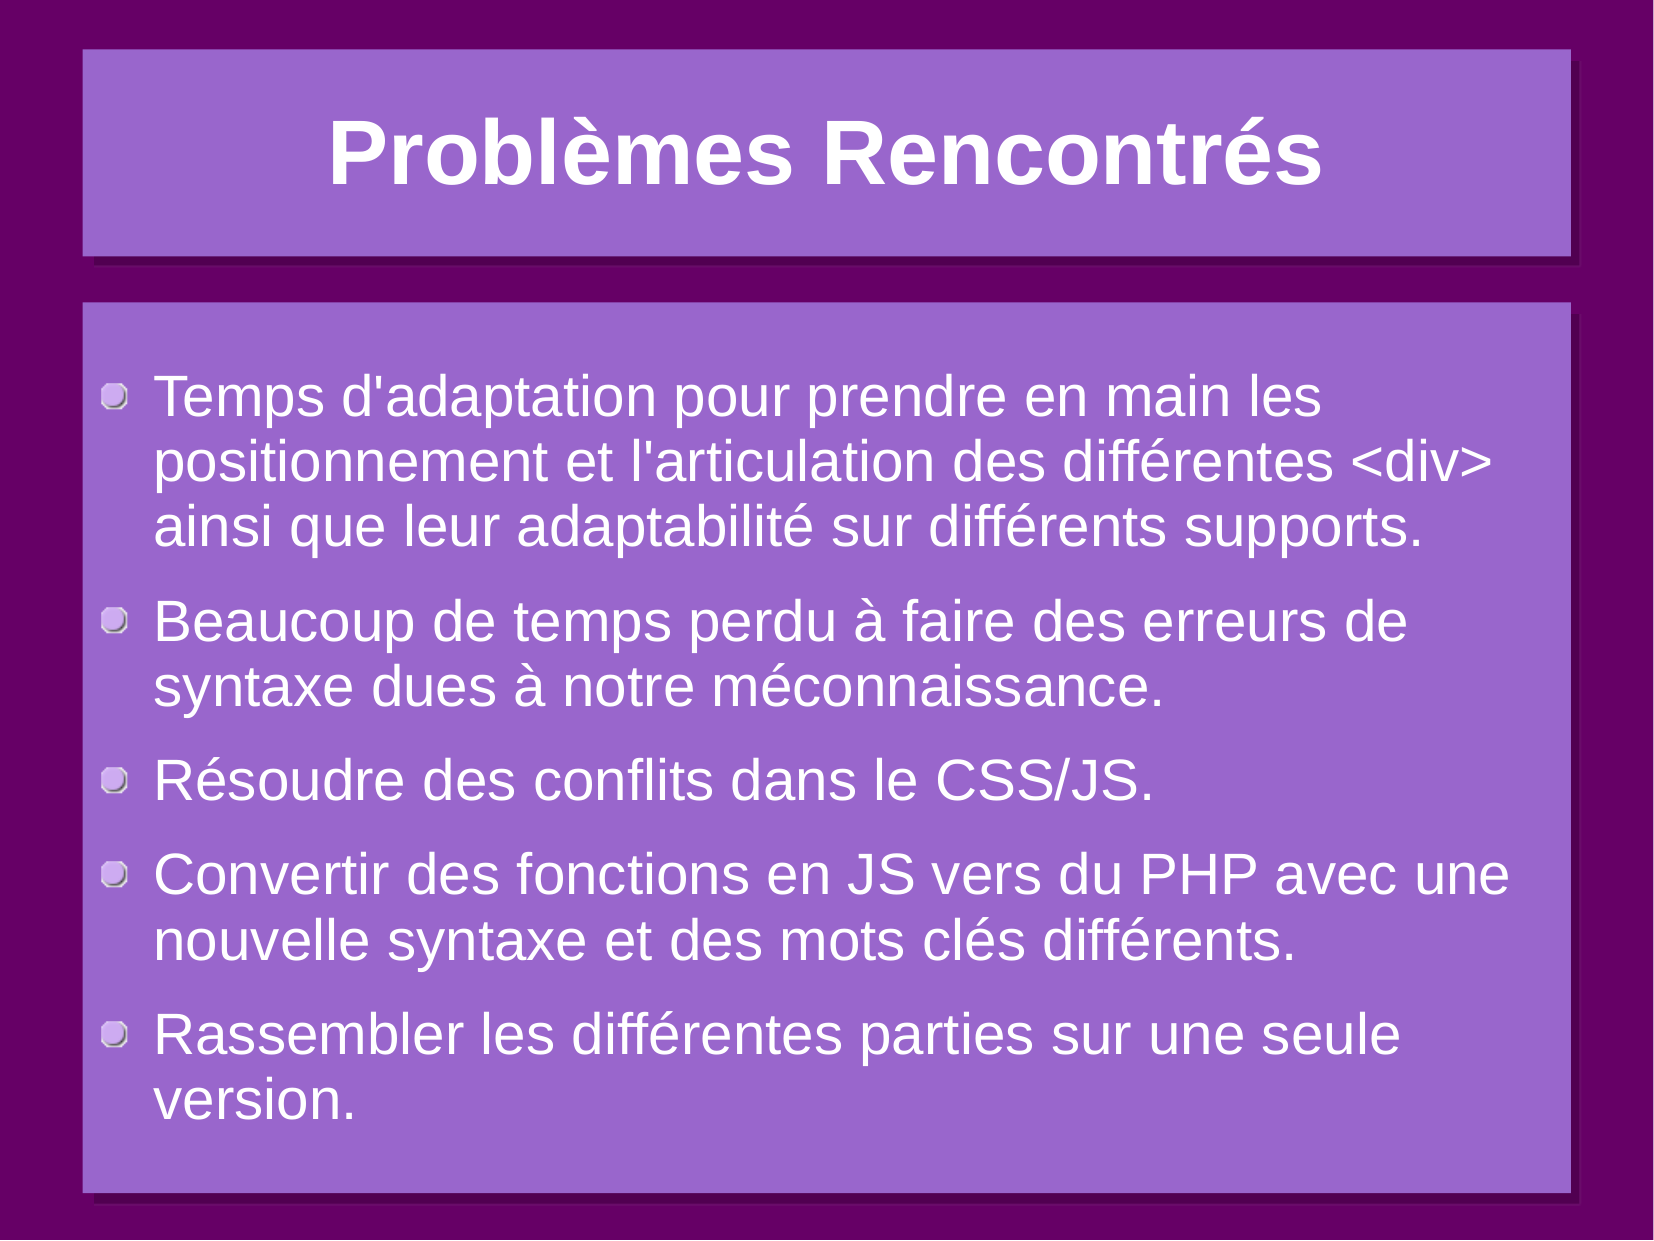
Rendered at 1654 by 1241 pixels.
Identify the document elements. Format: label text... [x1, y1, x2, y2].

title Problèmes Rencontrés [82, 49, 1571, 257]
list Temps d'adaptation pour prendre en main les positionnement et l'articulation des différentes <div> ainsi que leur adaptabilité sur différents supports. Beaucoup de temps perdu à faire des erreurs de syntaxe dues à notre méconnaissance. Résoudre des conflits dans le CSS/JS. Convertir des fonctions en JS vers du PHP avec une nouvelle syntaxe et des mots clés différents. Rassembler les différentes parties sur une seule version. [82, 302, 1571, 1194]
